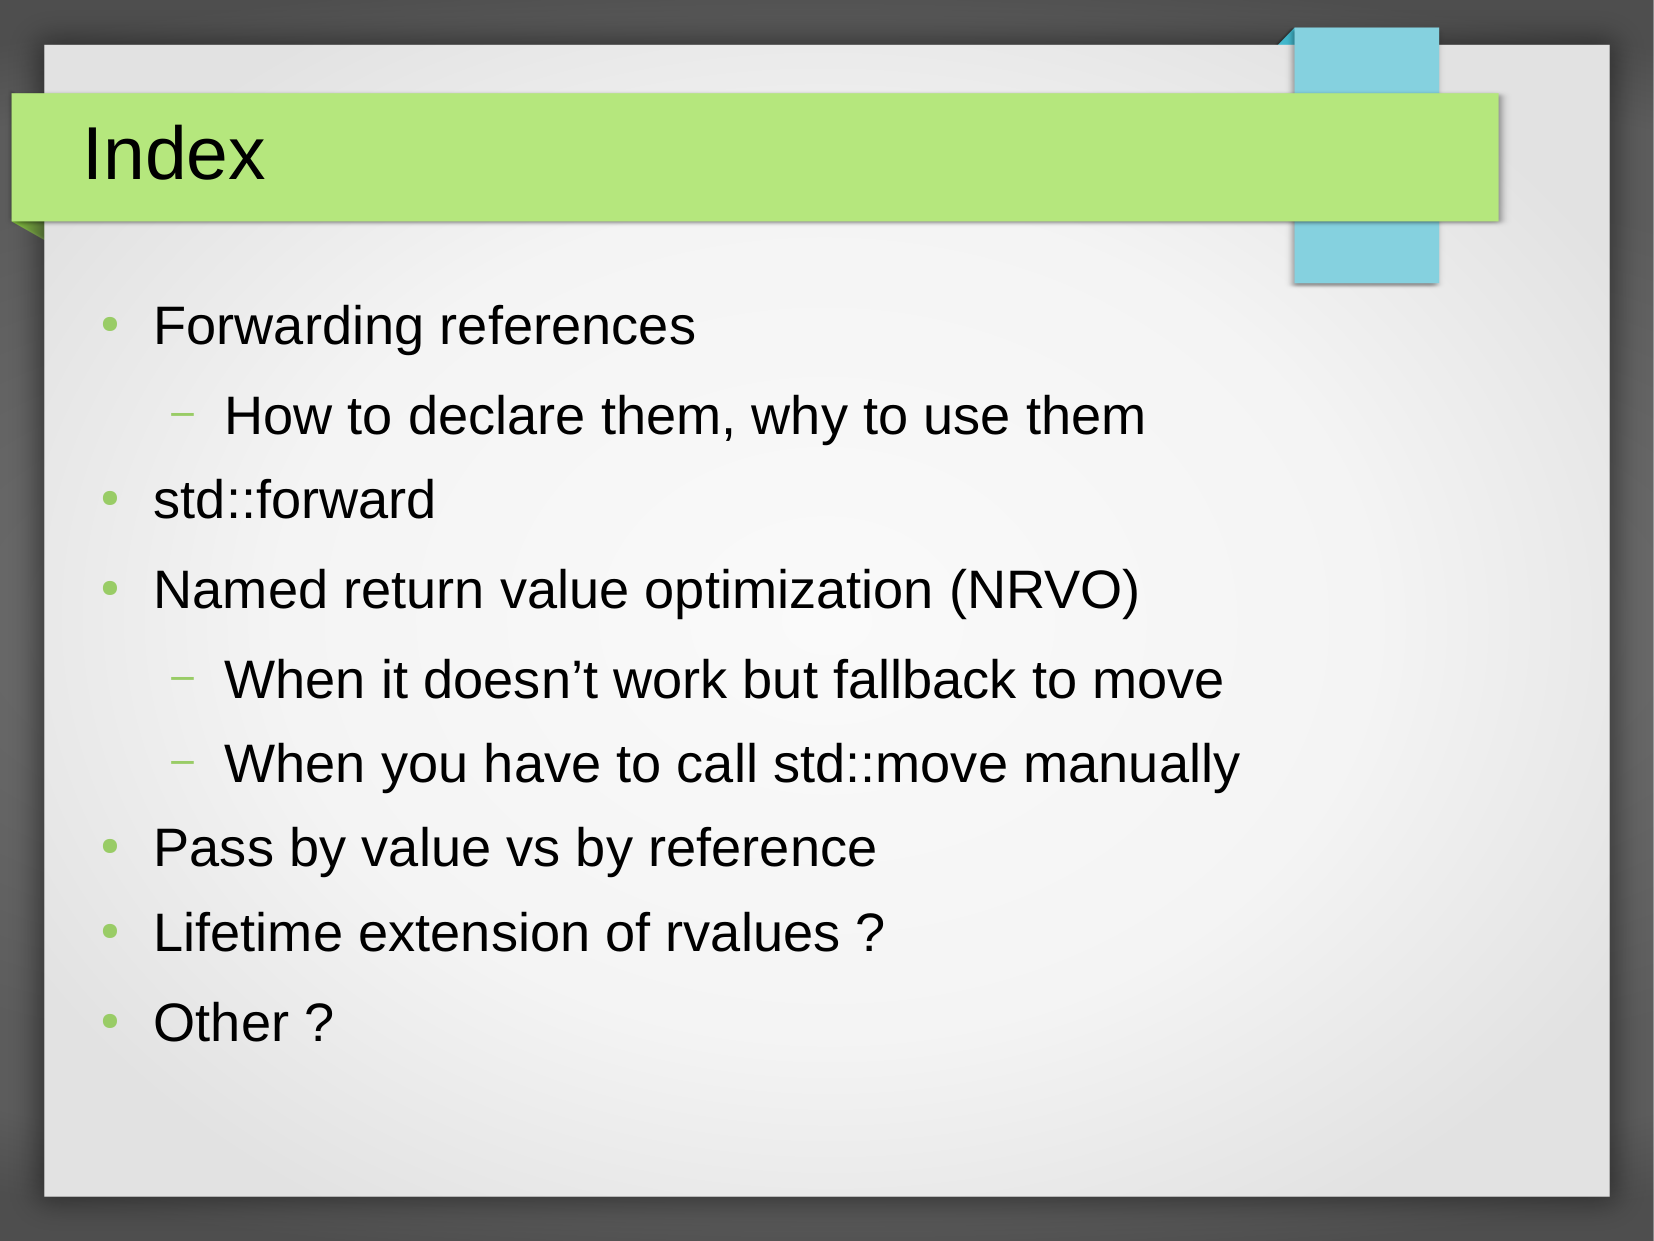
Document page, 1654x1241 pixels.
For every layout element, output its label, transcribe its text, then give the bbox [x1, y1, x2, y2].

list Forwarding references How to declare them, why to use them std::forward Named return value optimization (NRVO) When it doesn’t work but fallback to move When you have to call std::move manually Pass by value vs by reference Lifetime extension of rvalues ? Other ? [82, 295, 1571, 1171]
title Index [82, 94, 1264, 213]
picture [0, 0, 1654, 1241]
